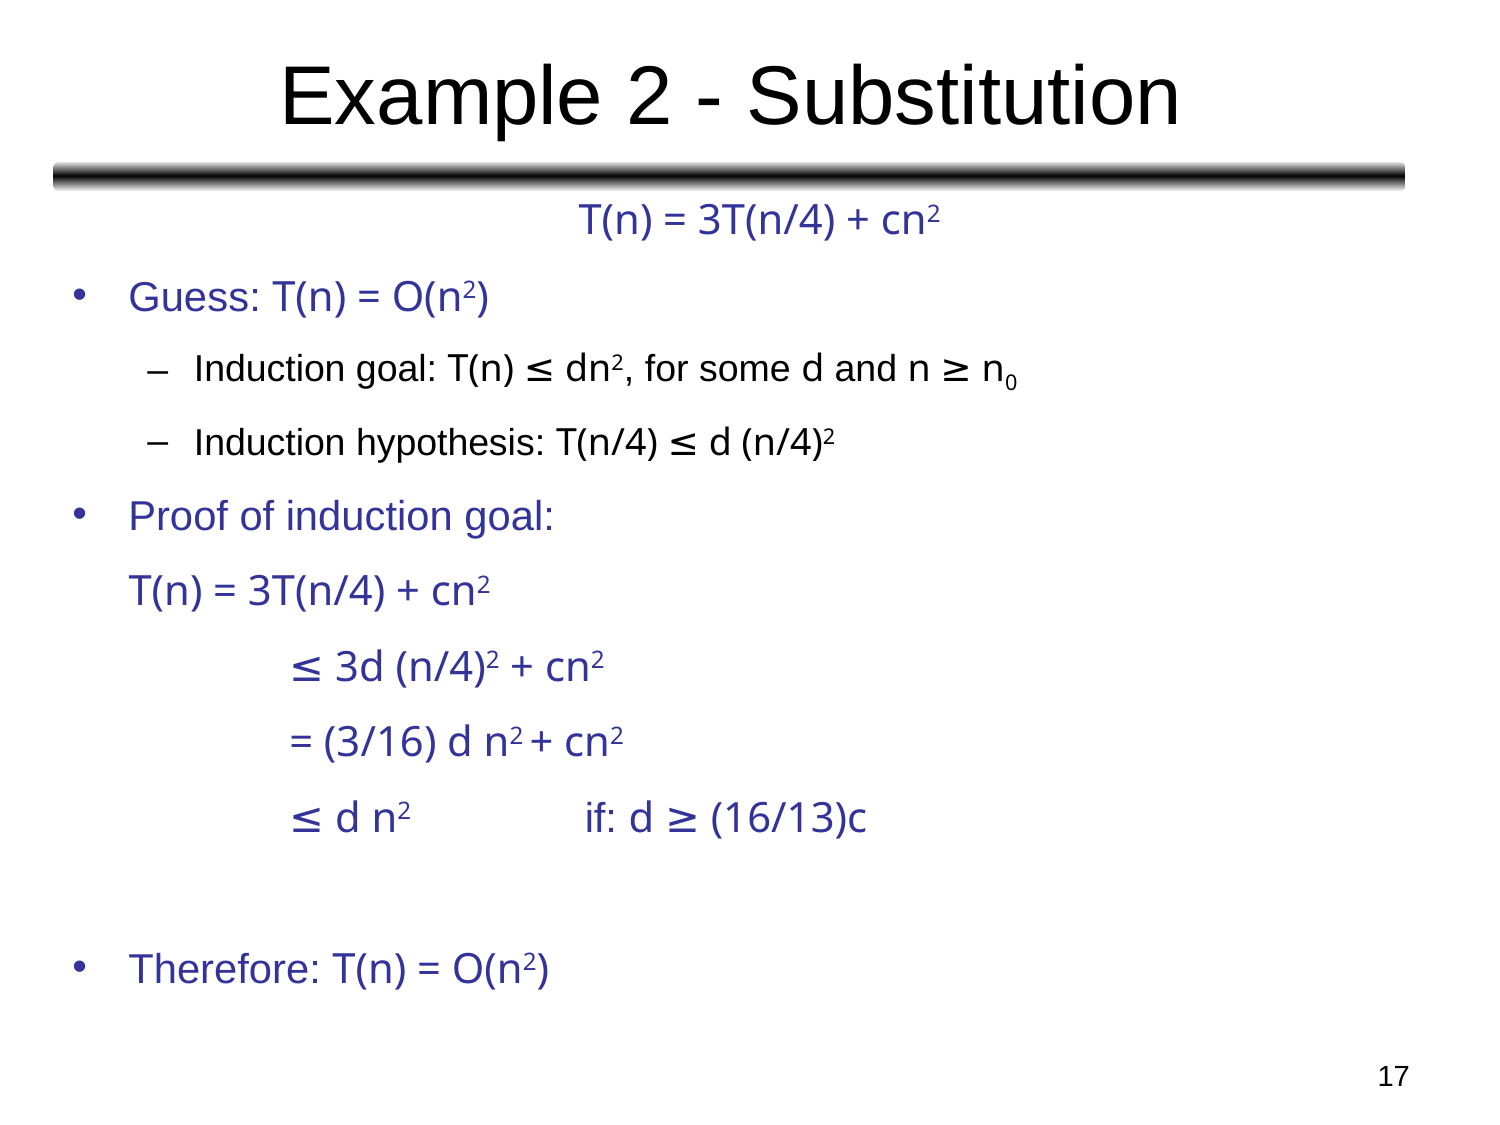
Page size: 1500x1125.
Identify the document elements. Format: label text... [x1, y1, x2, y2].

list T(n) = 3T(n/4) + cn2 Guess: T(n) = O(n2) Induction goal: T(n) ≤ dn2, for some d and n ≥ n0 Induction hypothesis: T(n/4) ≤ d (n/4)2 Proof of induction goal: T(n) = 3T(n/4) + cn2 ≤ 3d (n/4)2 + cn2 = (3/16) d n2 + cn2 ≤ d n2 if: d ≥ (16/13)c Therefore: T(n) = O(n2) [57, 191, 1408, 1045]
title Example 2 - Substitution [55, 16, 1406, 166]
